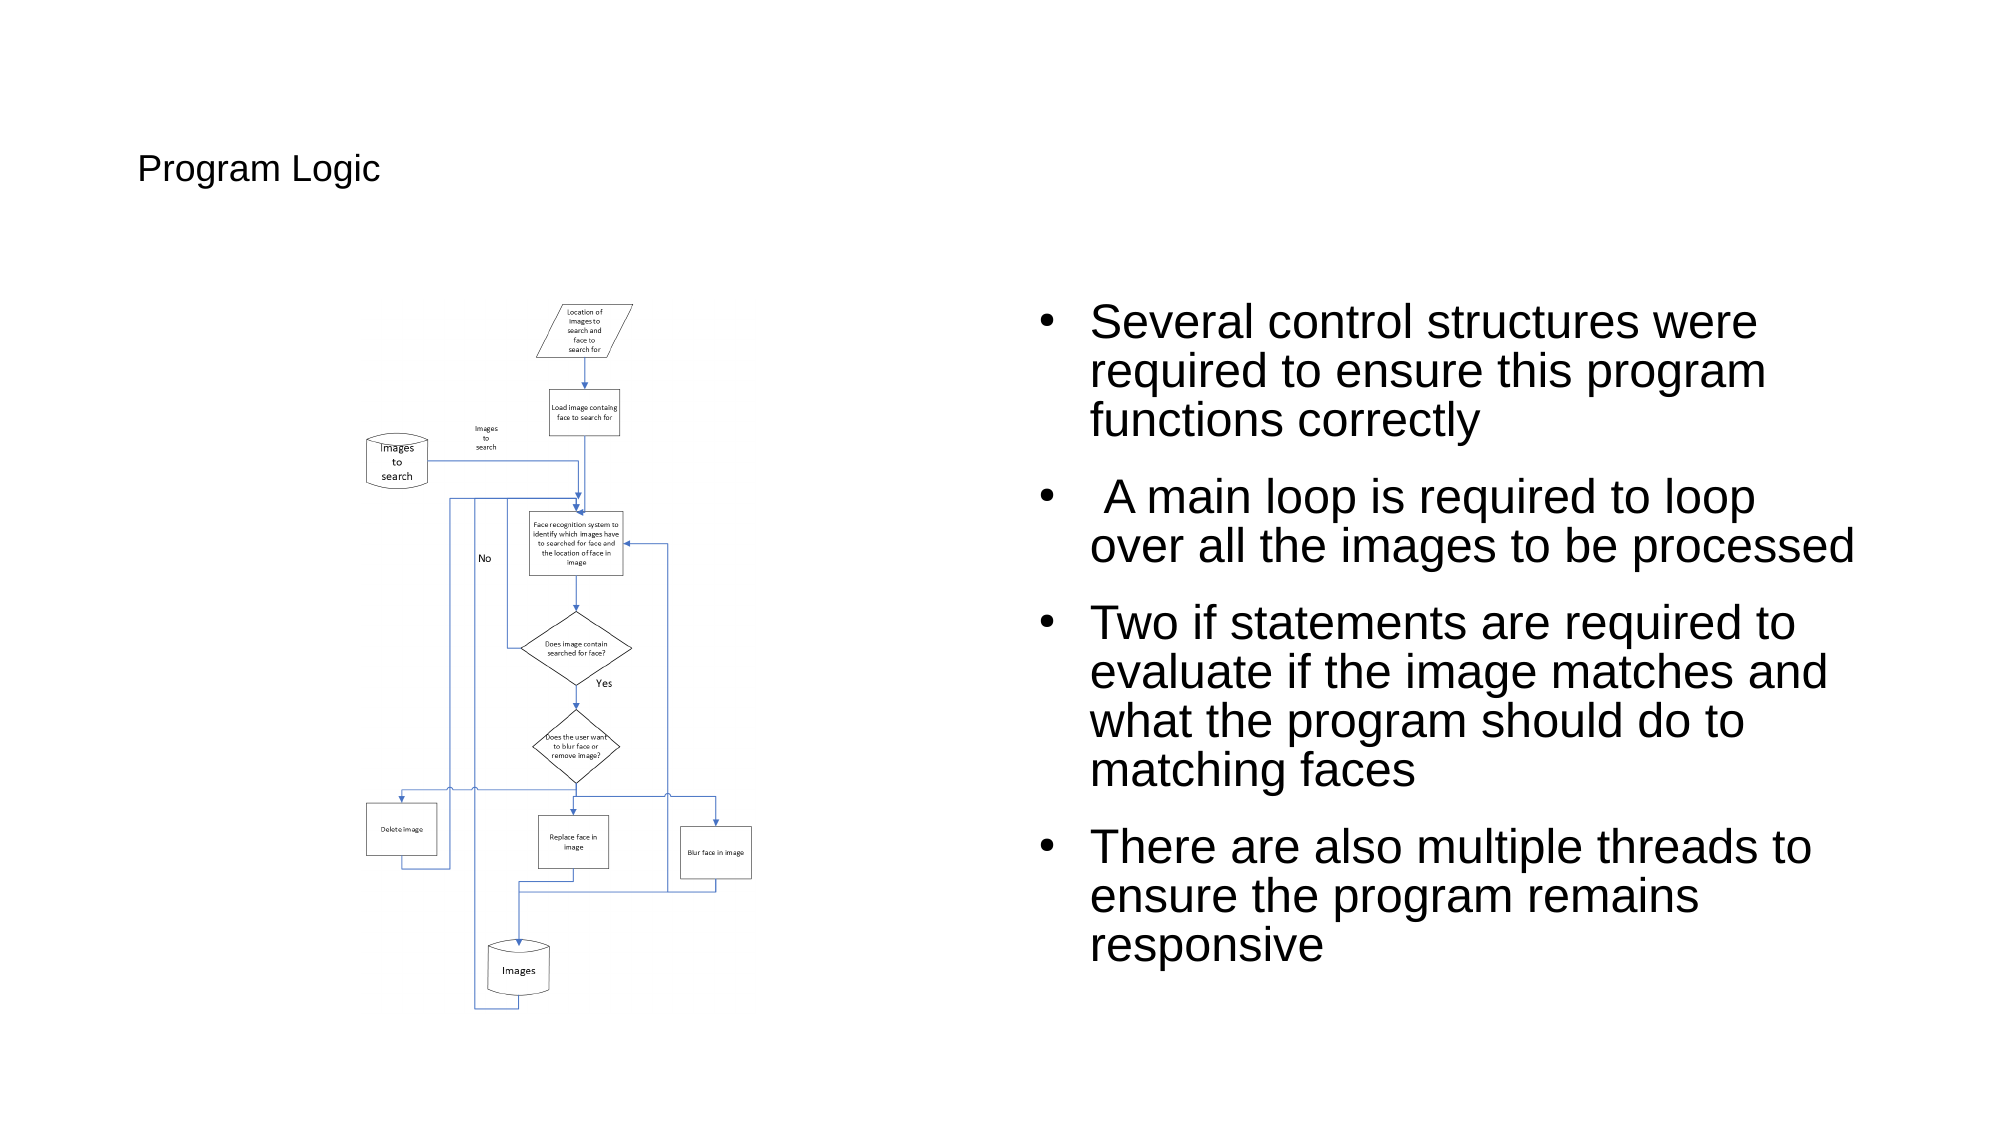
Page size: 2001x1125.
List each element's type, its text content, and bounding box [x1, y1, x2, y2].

picture [361, 299, 756, 1014]
title Program Logic [137, 59, 1863, 278]
list Several control structures were required to ensure this program functions correctly A main loop is required to loop over all the images to be processed Two if statements are required to evaluate if the image matches and what the program should do to matching faces There are also multiple threads to ensure the program remains responsive [1021, 299, 1864, 1014]
